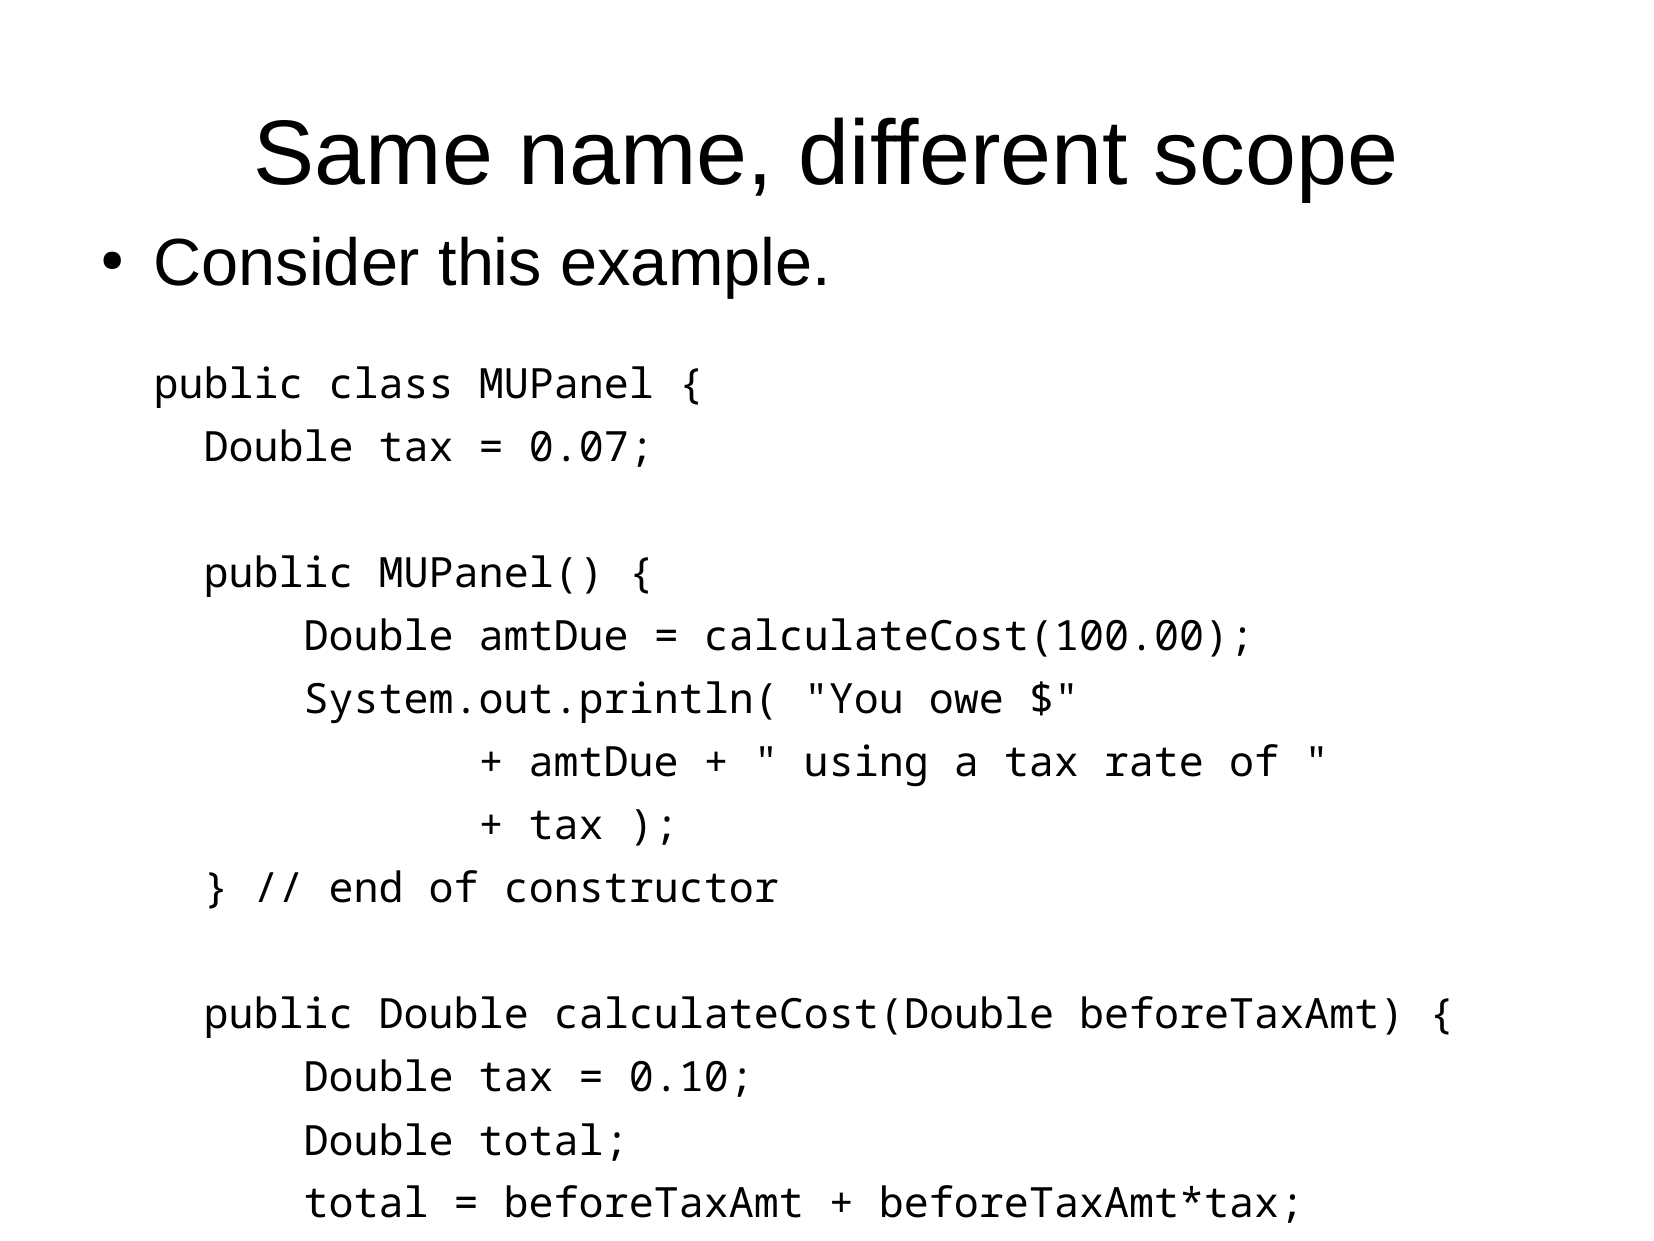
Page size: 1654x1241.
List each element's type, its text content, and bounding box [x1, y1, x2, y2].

title Same name, different scope [82, 49, 1571, 225]
list Consider this example. public class MUPanel { Double tax = 0.07; public MUPanel() { Double amtDue = calculateCost(100.00); System.out.println( "You owe $" + amtDue + " using a tax rate of " + tax ); } // end of constructor public Double calculateCost(Double beforeTaxAmt) { Double tax = 0.10; Double total; total = beforeTaxAmt + beforeTaxAmt*tax; return total; } // end of calculateCost } [82, 225, 1571, 1225]
